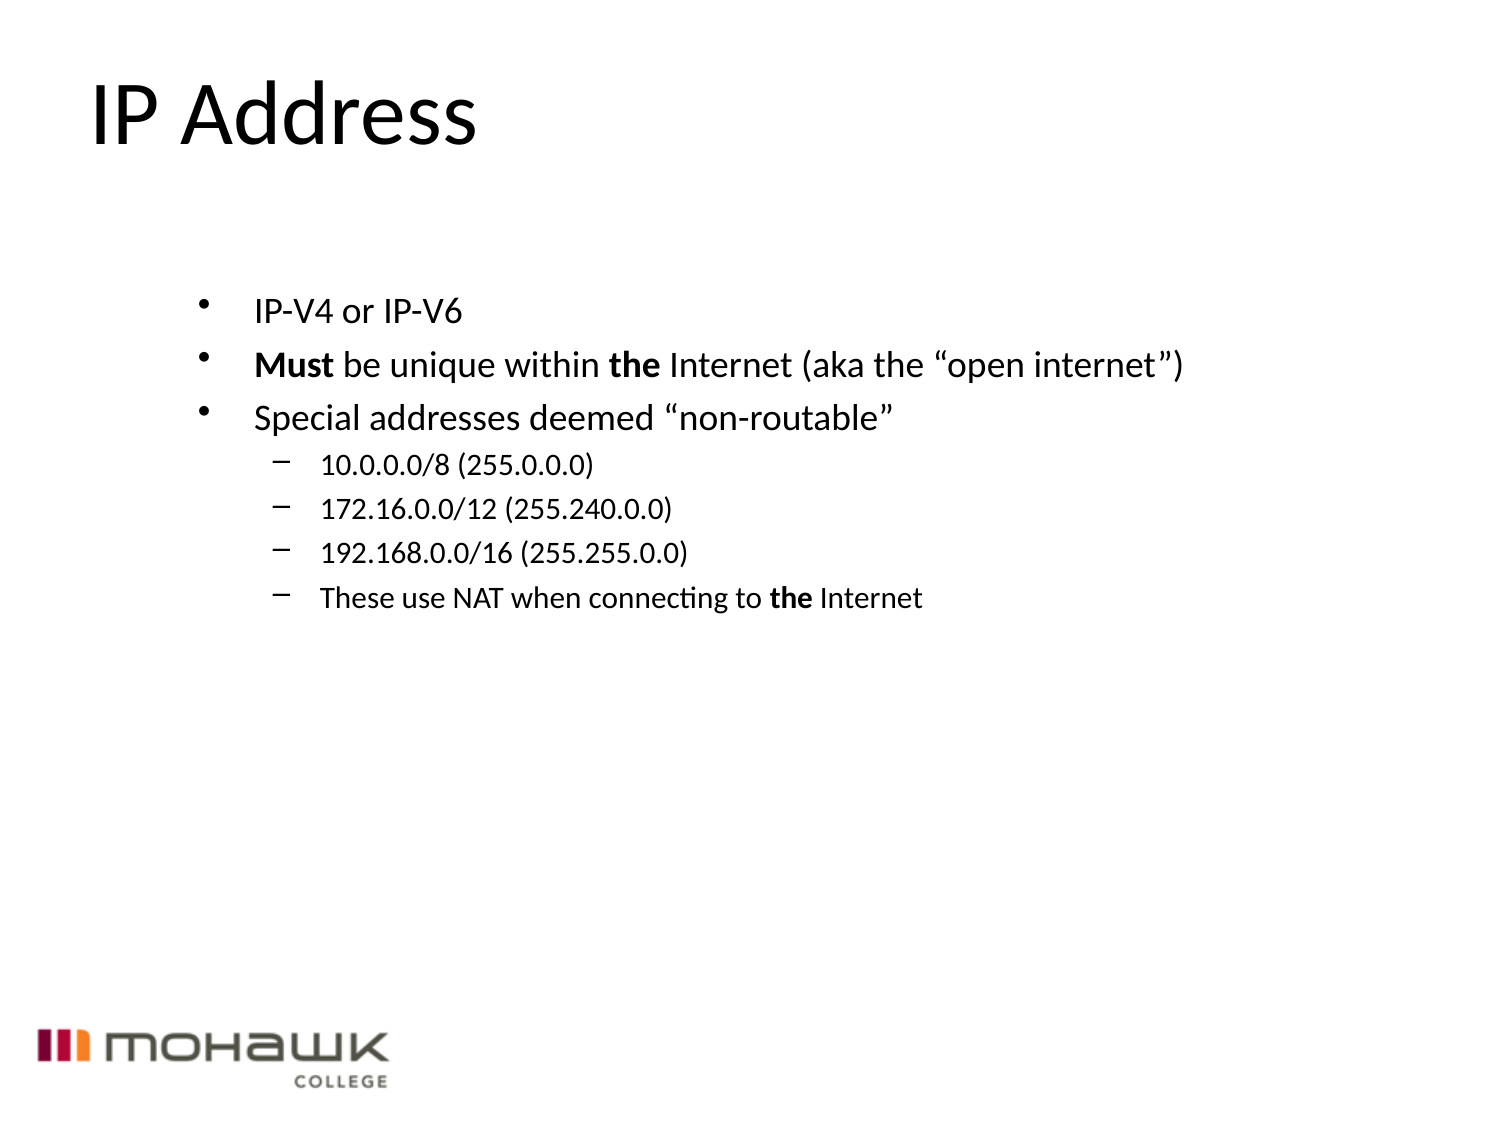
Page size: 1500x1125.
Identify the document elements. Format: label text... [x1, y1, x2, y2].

picture [5, 1000, 422, 1118]
title IP Address [75, 45, 1425, 233]
list IP-V4 or IP-V6 Must be unique within the Internet (aka the “open internet”) Special addresses deemed “non-routable” 10.0.0.0/8 (255.0.0.0) 172.16.0.0/12 (255.240.0.0) 192.168.0.0/16 (255.255.0.0) These use NAT when connecting to the Internet [183, 278, 1500, 742]
